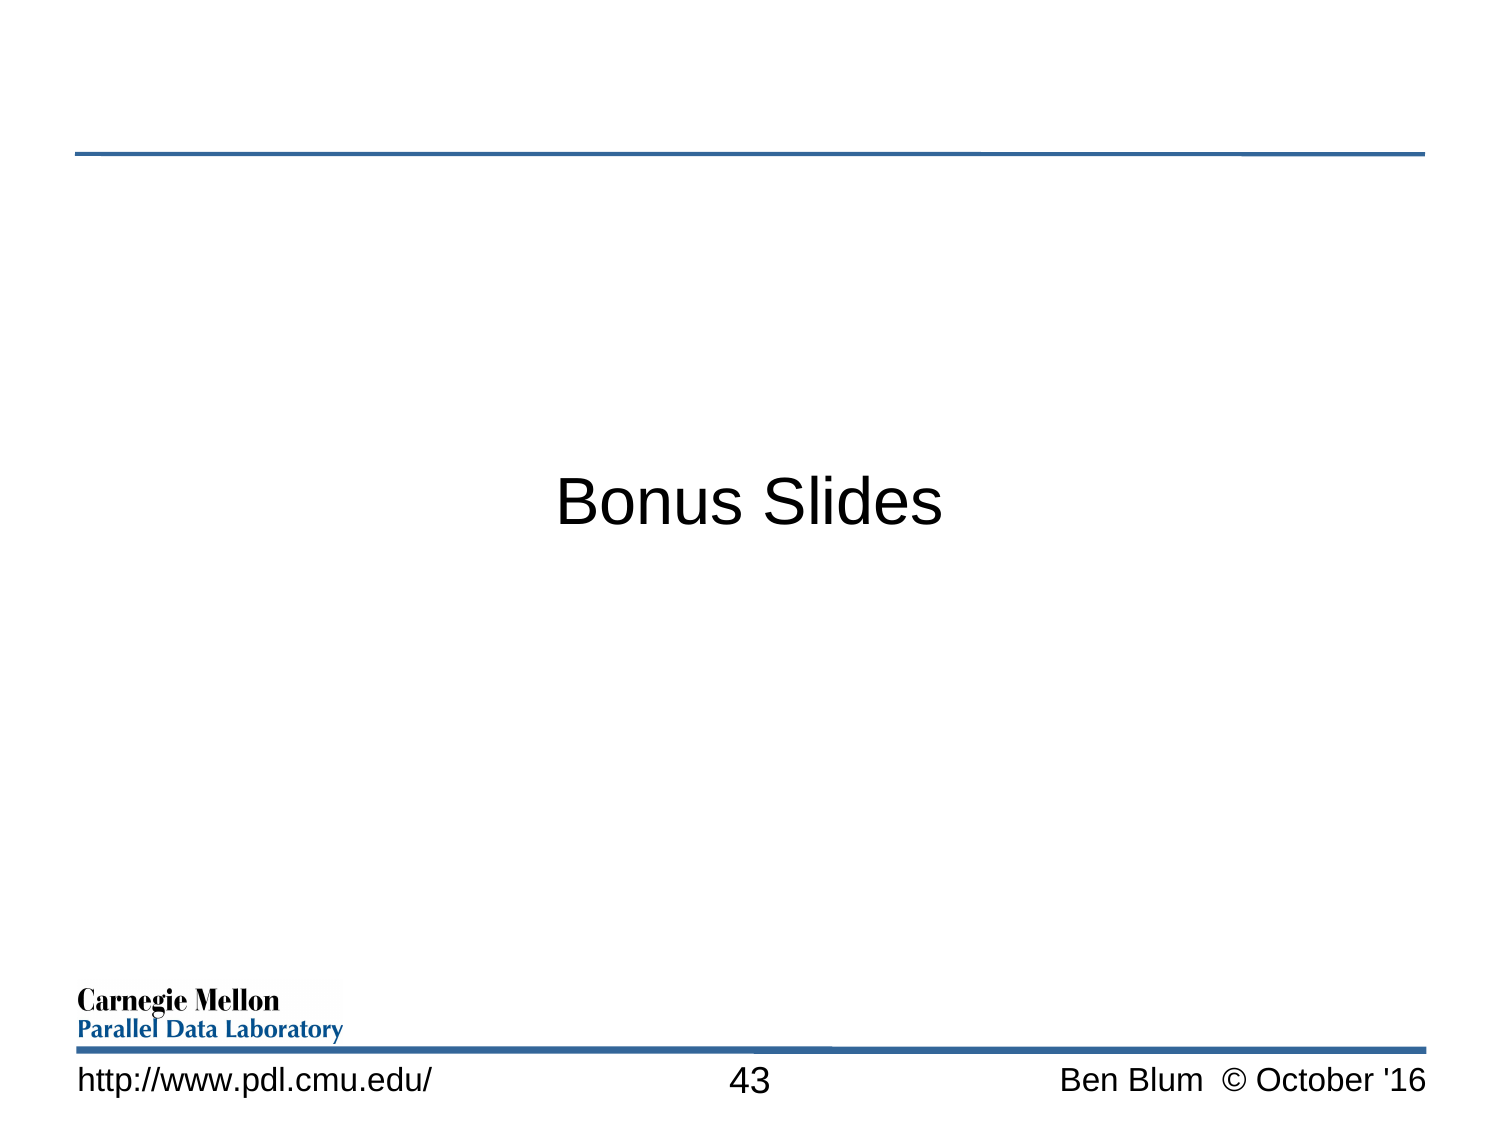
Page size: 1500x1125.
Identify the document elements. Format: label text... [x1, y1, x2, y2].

subtitle Bonus Slides [112, 50, 1388, 946]
picture [77, 979, 343, 1044]
